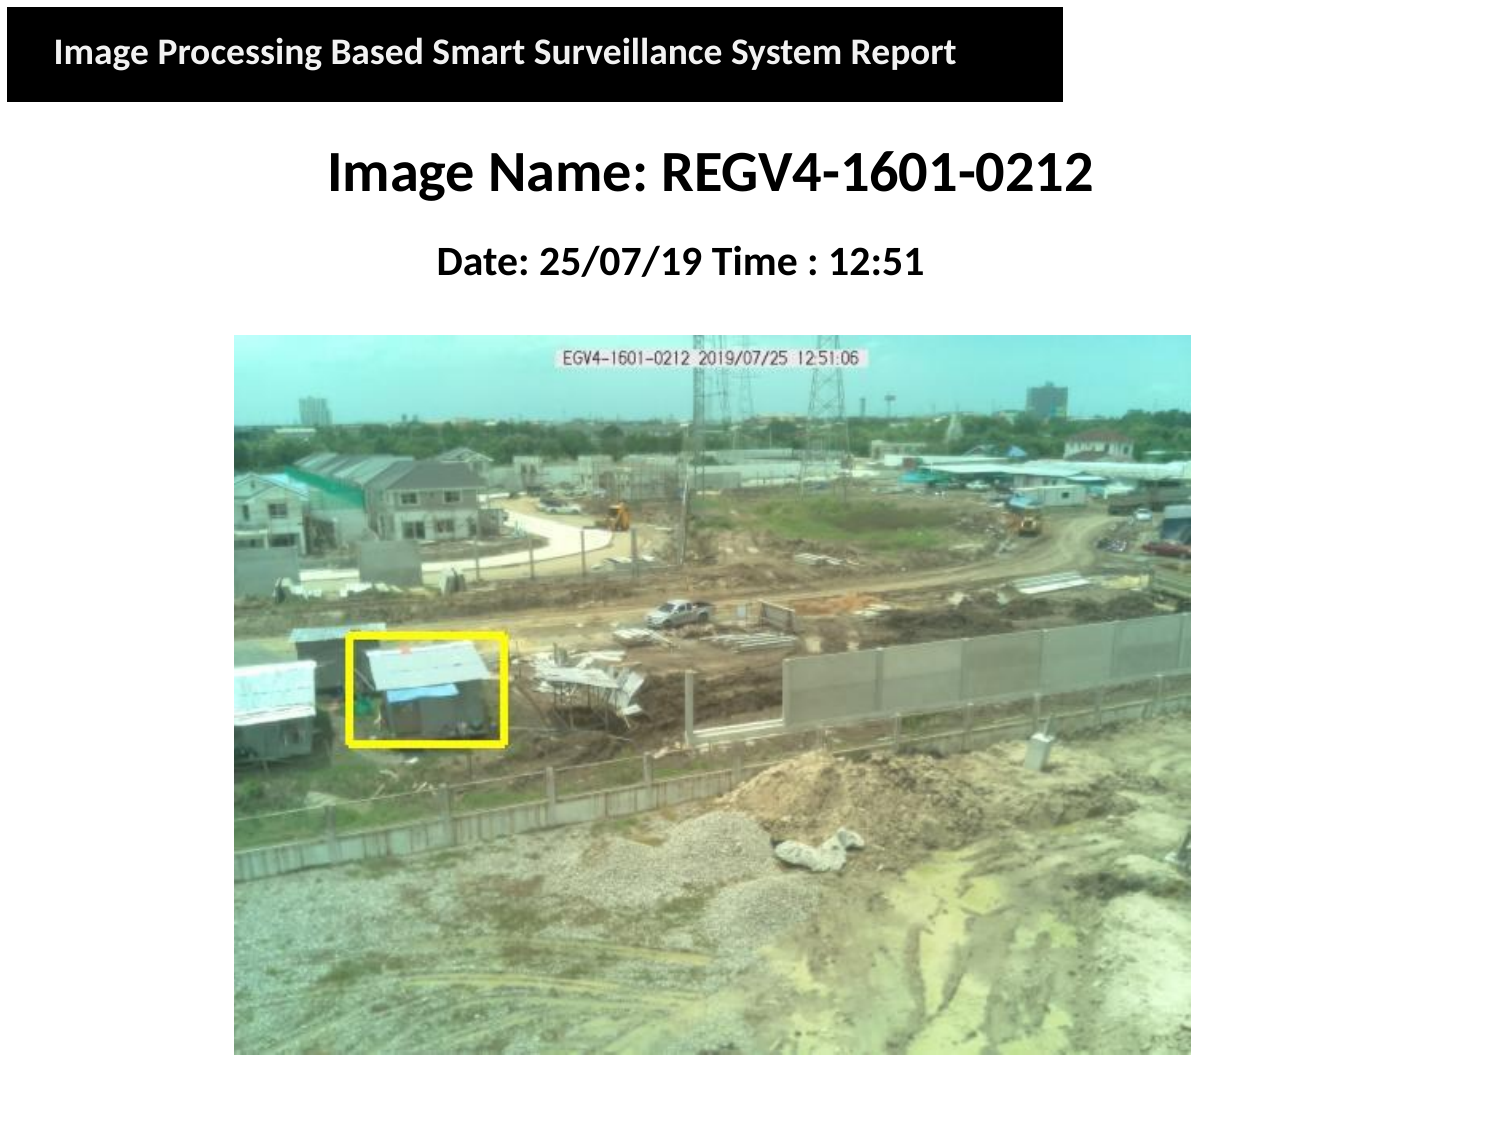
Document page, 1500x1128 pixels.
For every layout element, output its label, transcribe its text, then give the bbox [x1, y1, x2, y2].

picture [7, 7, 1063, 102]
picture [234, 335, 1191, 1055]
text_box Image Processing Based Smart Surveillance System Report [39, 23, 977, 180]
text_box Date: 25/07/19 Time : 12:51 [421, 234, 1360, 547]
text_box Image Name: REGV4-1601-0212 [312, 140, 1251, 335]
